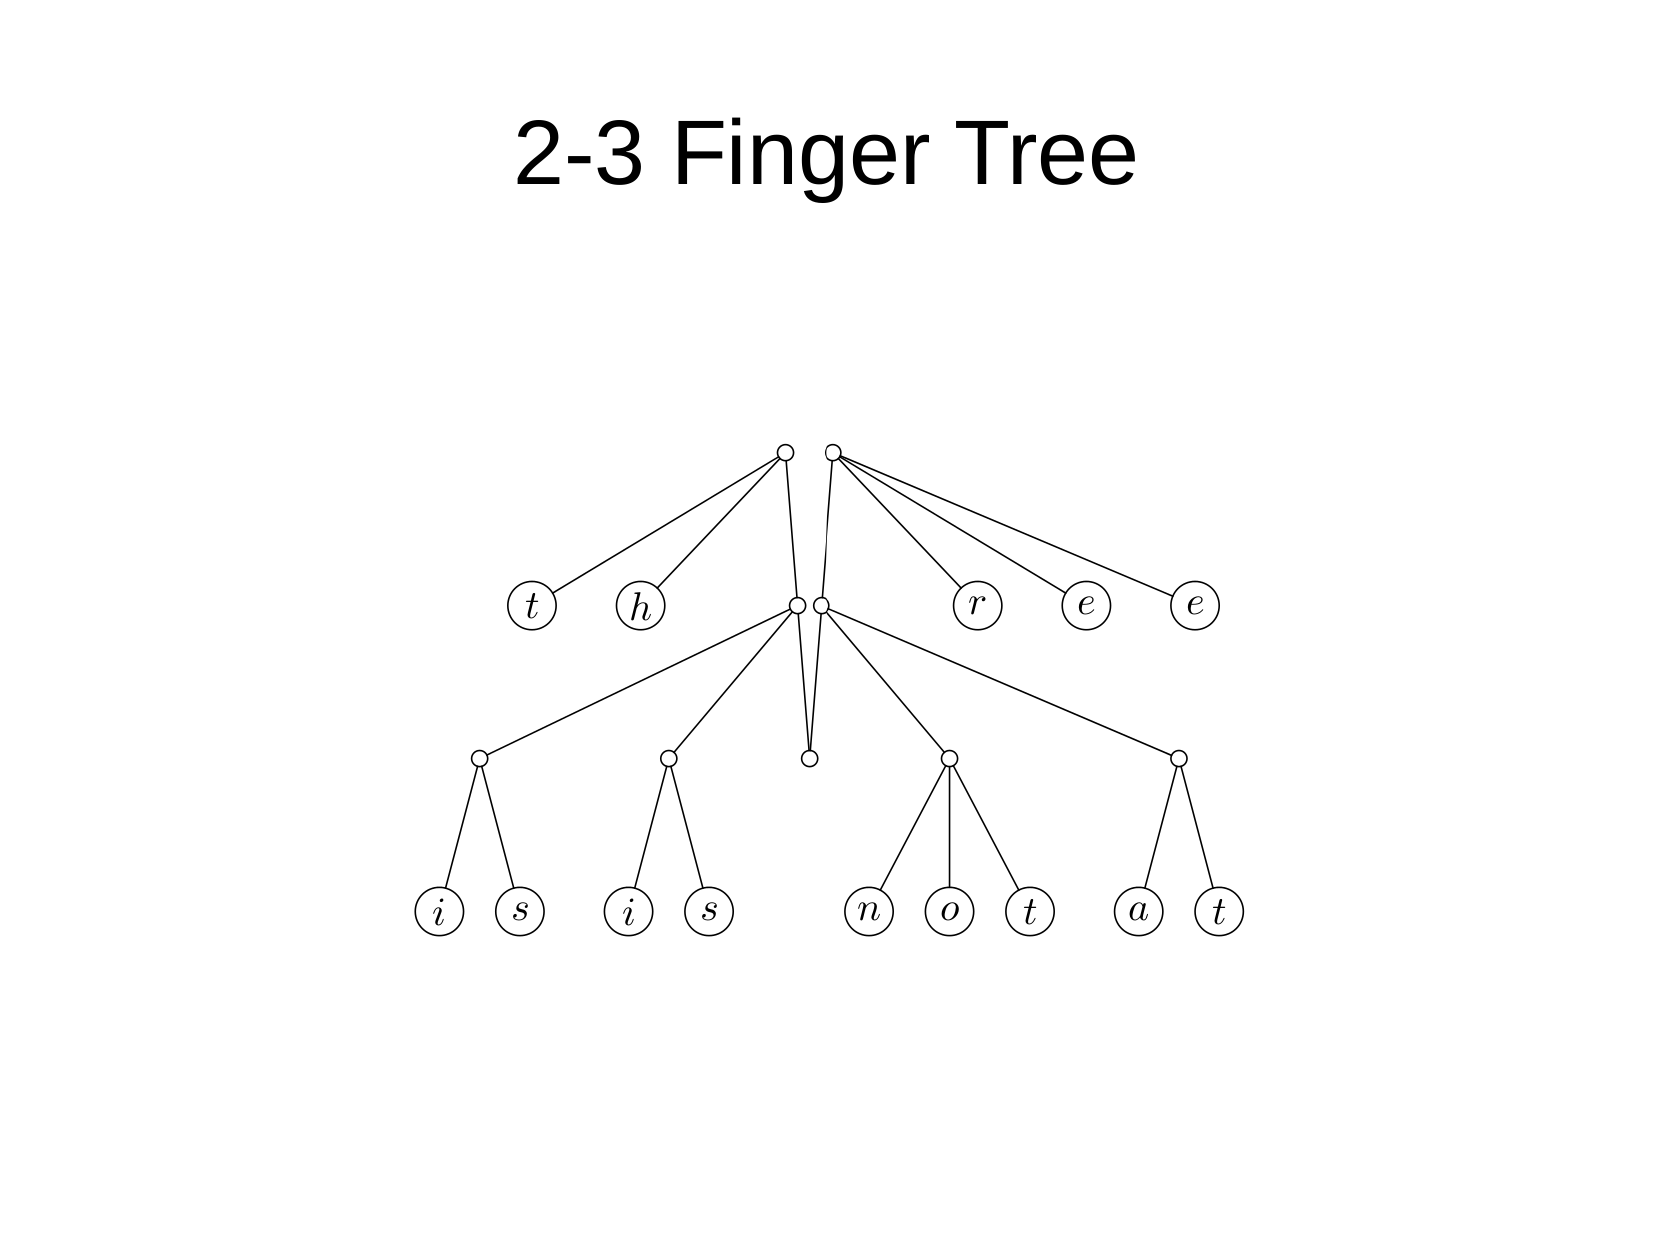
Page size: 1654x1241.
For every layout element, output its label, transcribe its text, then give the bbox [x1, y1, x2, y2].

title 2-3 Finger Tree [82, 49, 1571, 257]
picture [82, 423, 1571, 976]
